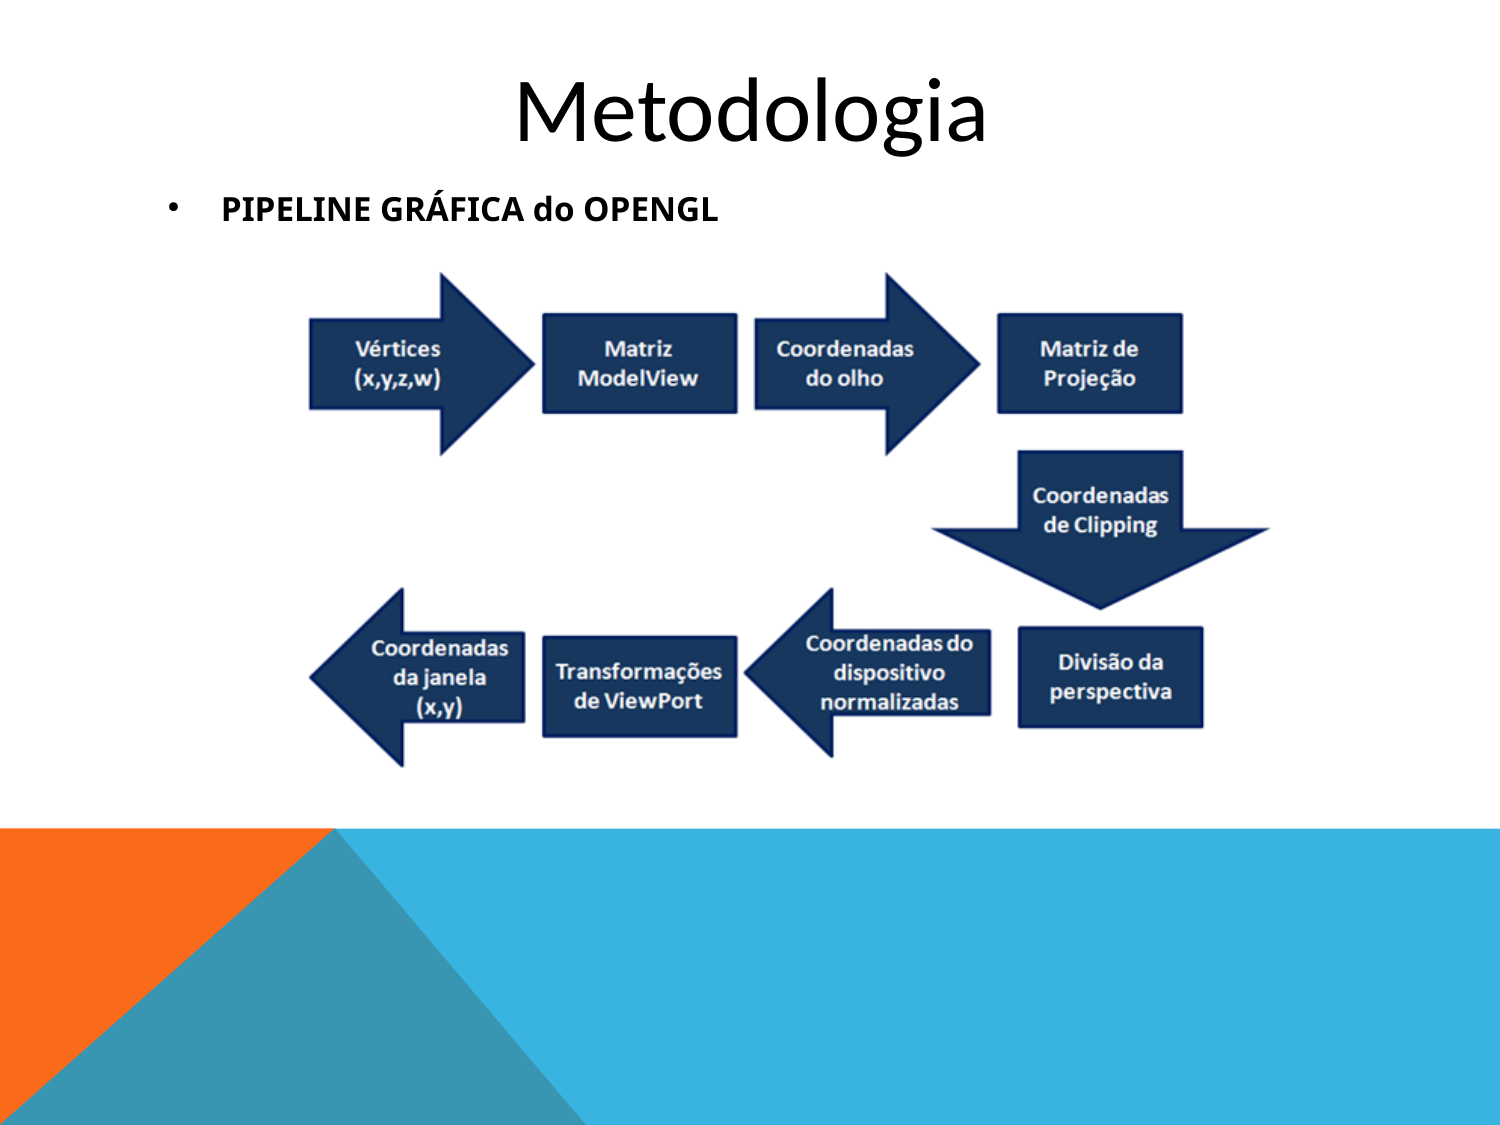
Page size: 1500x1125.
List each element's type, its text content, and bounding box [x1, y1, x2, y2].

title Metodologia [135, 60, 1369, 150]
list PIPELINE GRÁFICA do OPENGL [135, 180, 1369, 768]
picture [307, 271, 1273, 772]
